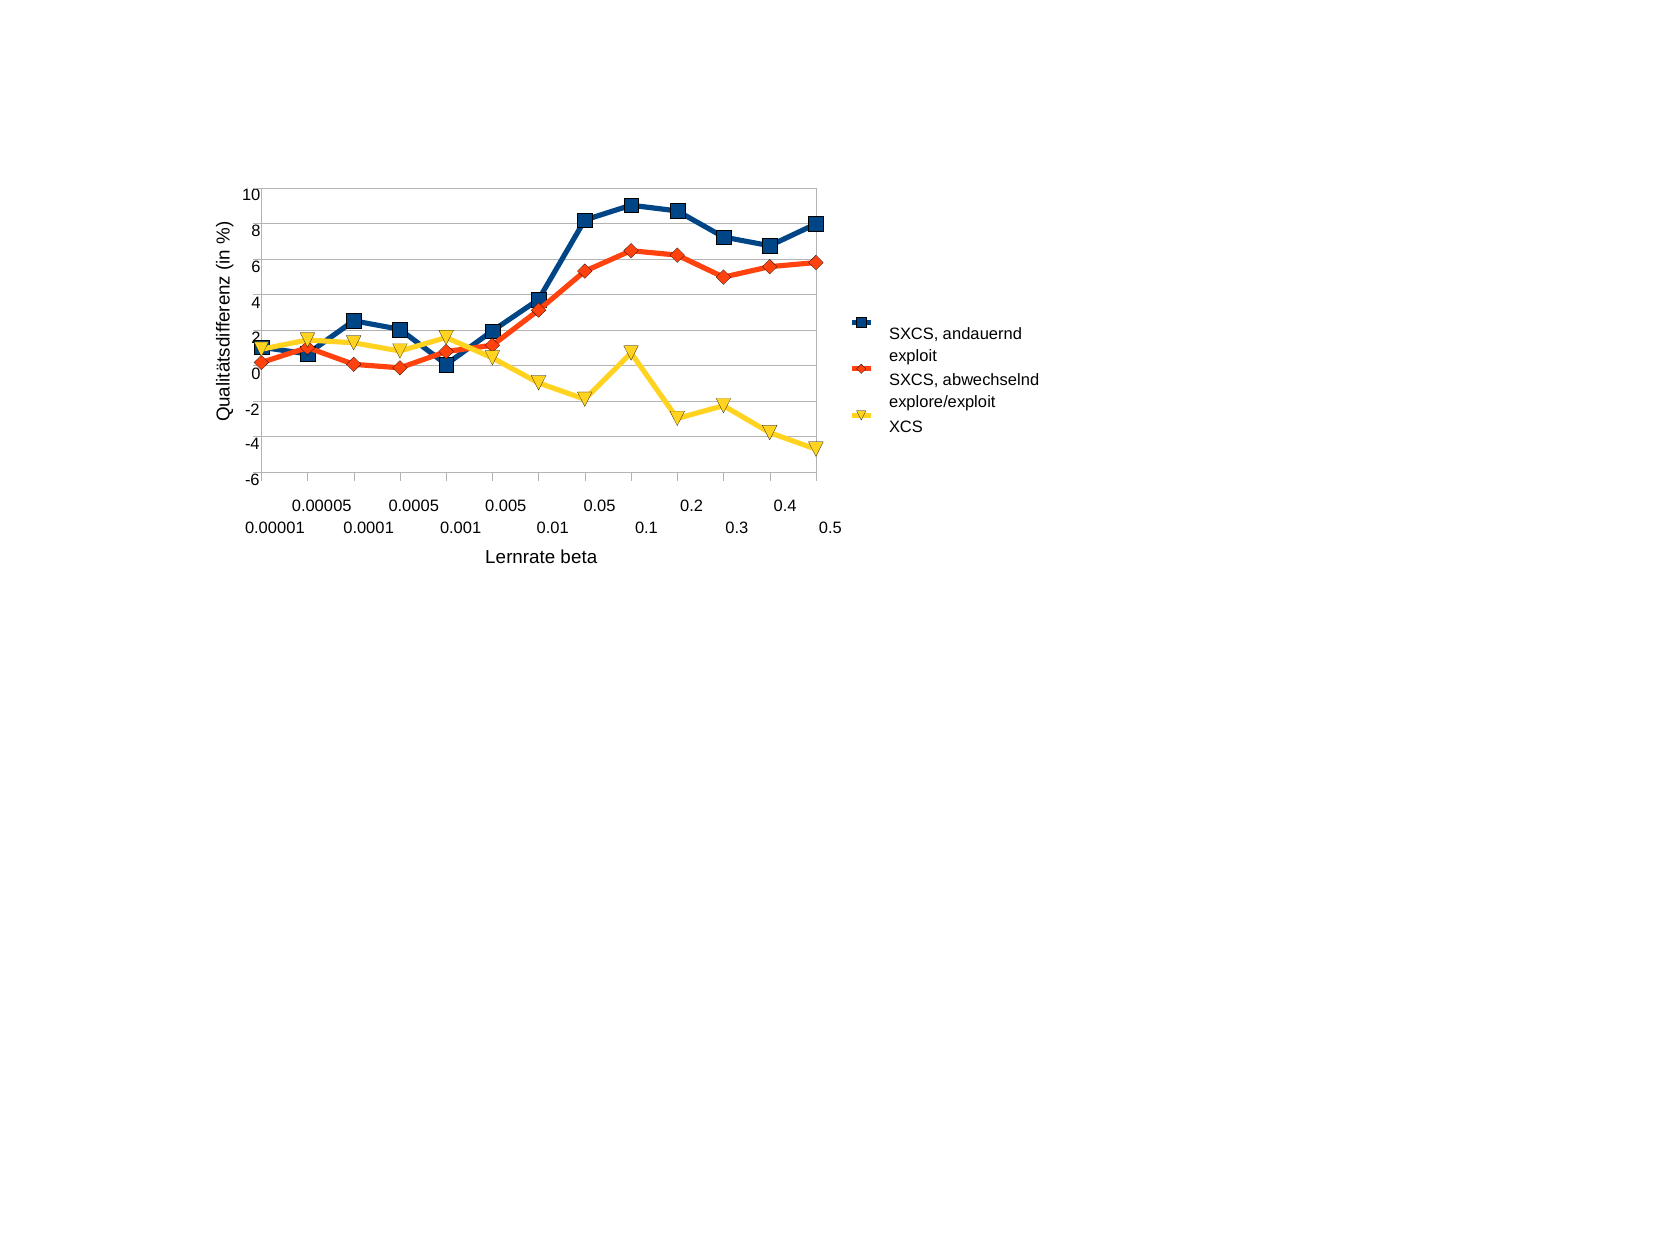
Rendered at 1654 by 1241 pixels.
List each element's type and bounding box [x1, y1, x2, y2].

picture [168, 168, 1067, 580]
